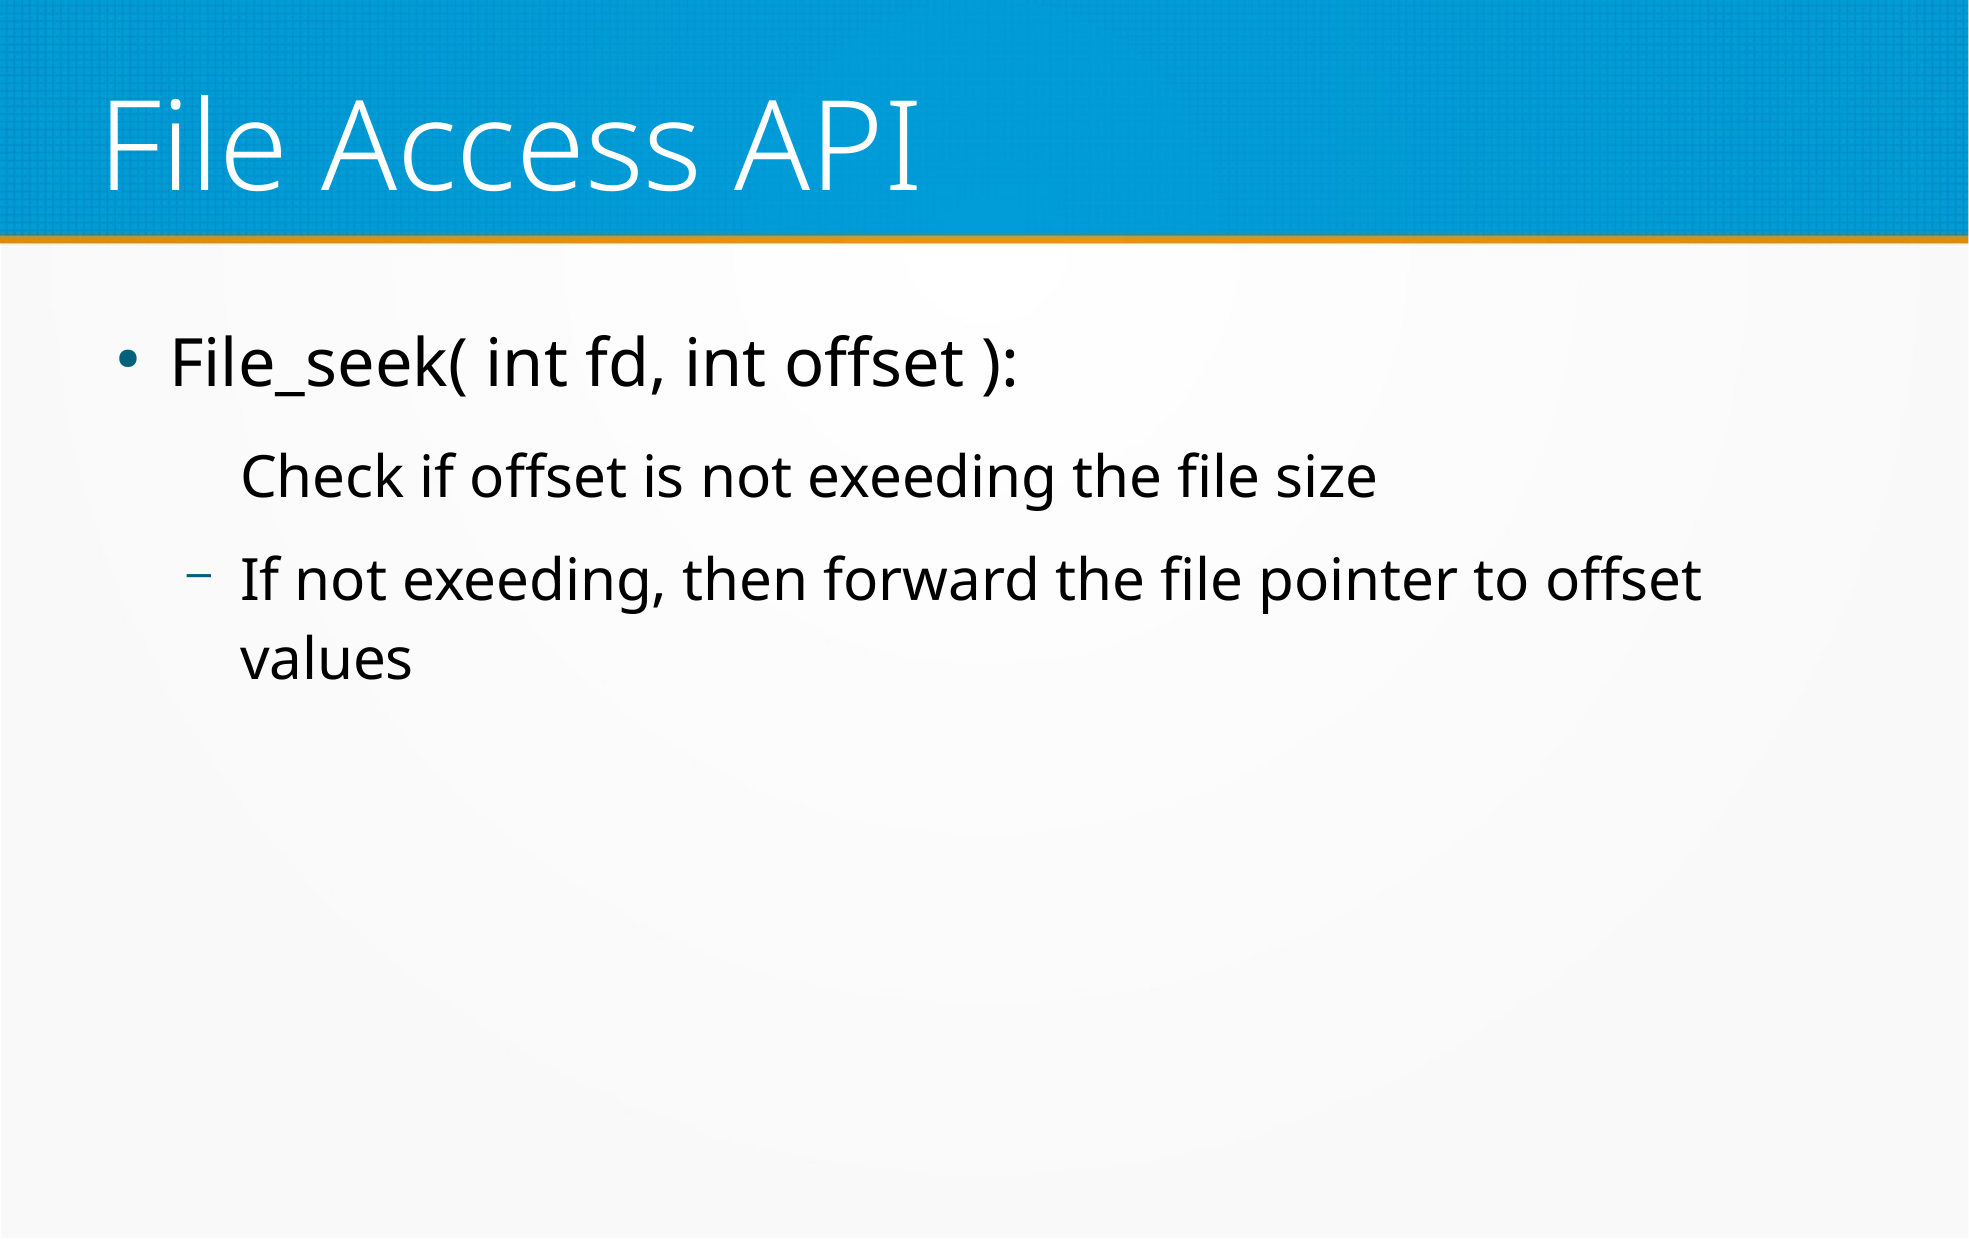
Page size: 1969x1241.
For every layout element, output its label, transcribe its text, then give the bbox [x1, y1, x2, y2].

picture [0, 233, 1969, 1241]
list File_seek( int fd, int offset ): Check if offset is not exeeding the file size If not exeeding, then forward the file pointer to offset values [98, 315, 1861, 1081]
title File Access API [98, 19, 1870, 227]
